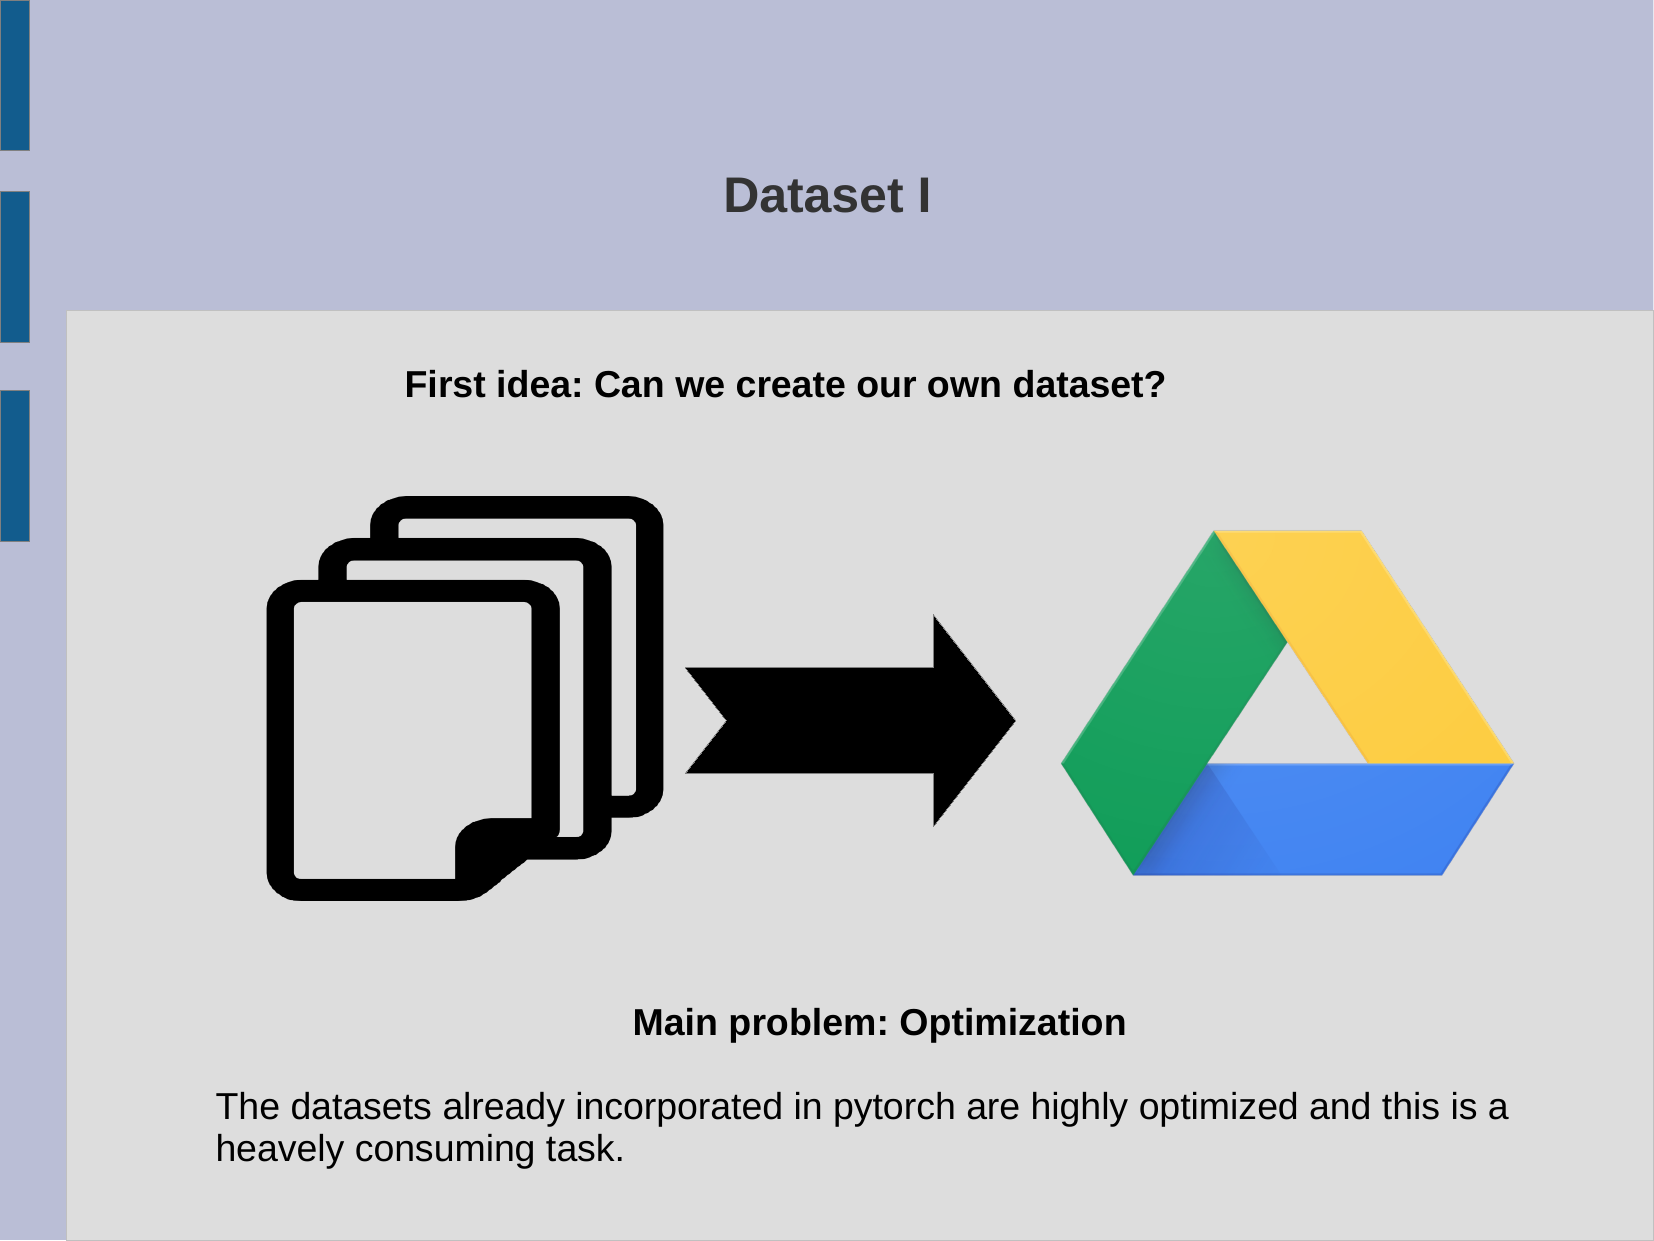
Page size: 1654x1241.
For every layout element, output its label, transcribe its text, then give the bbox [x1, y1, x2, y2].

text_box [685, 614, 1016, 827]
picture [212, 496, 717, 901]
picture [1051, 496, 1524, 910]
title Dataset I [121, 91, 1534, 299]
text_box Main problem: Optimization The datasets already incorporated in pytorch are highly optimized and this is a heavely consuming task. [200, 994, 1560, 1180]
text_box First idea: Can we create our own dataset? [389, 356, 1193, 449]
